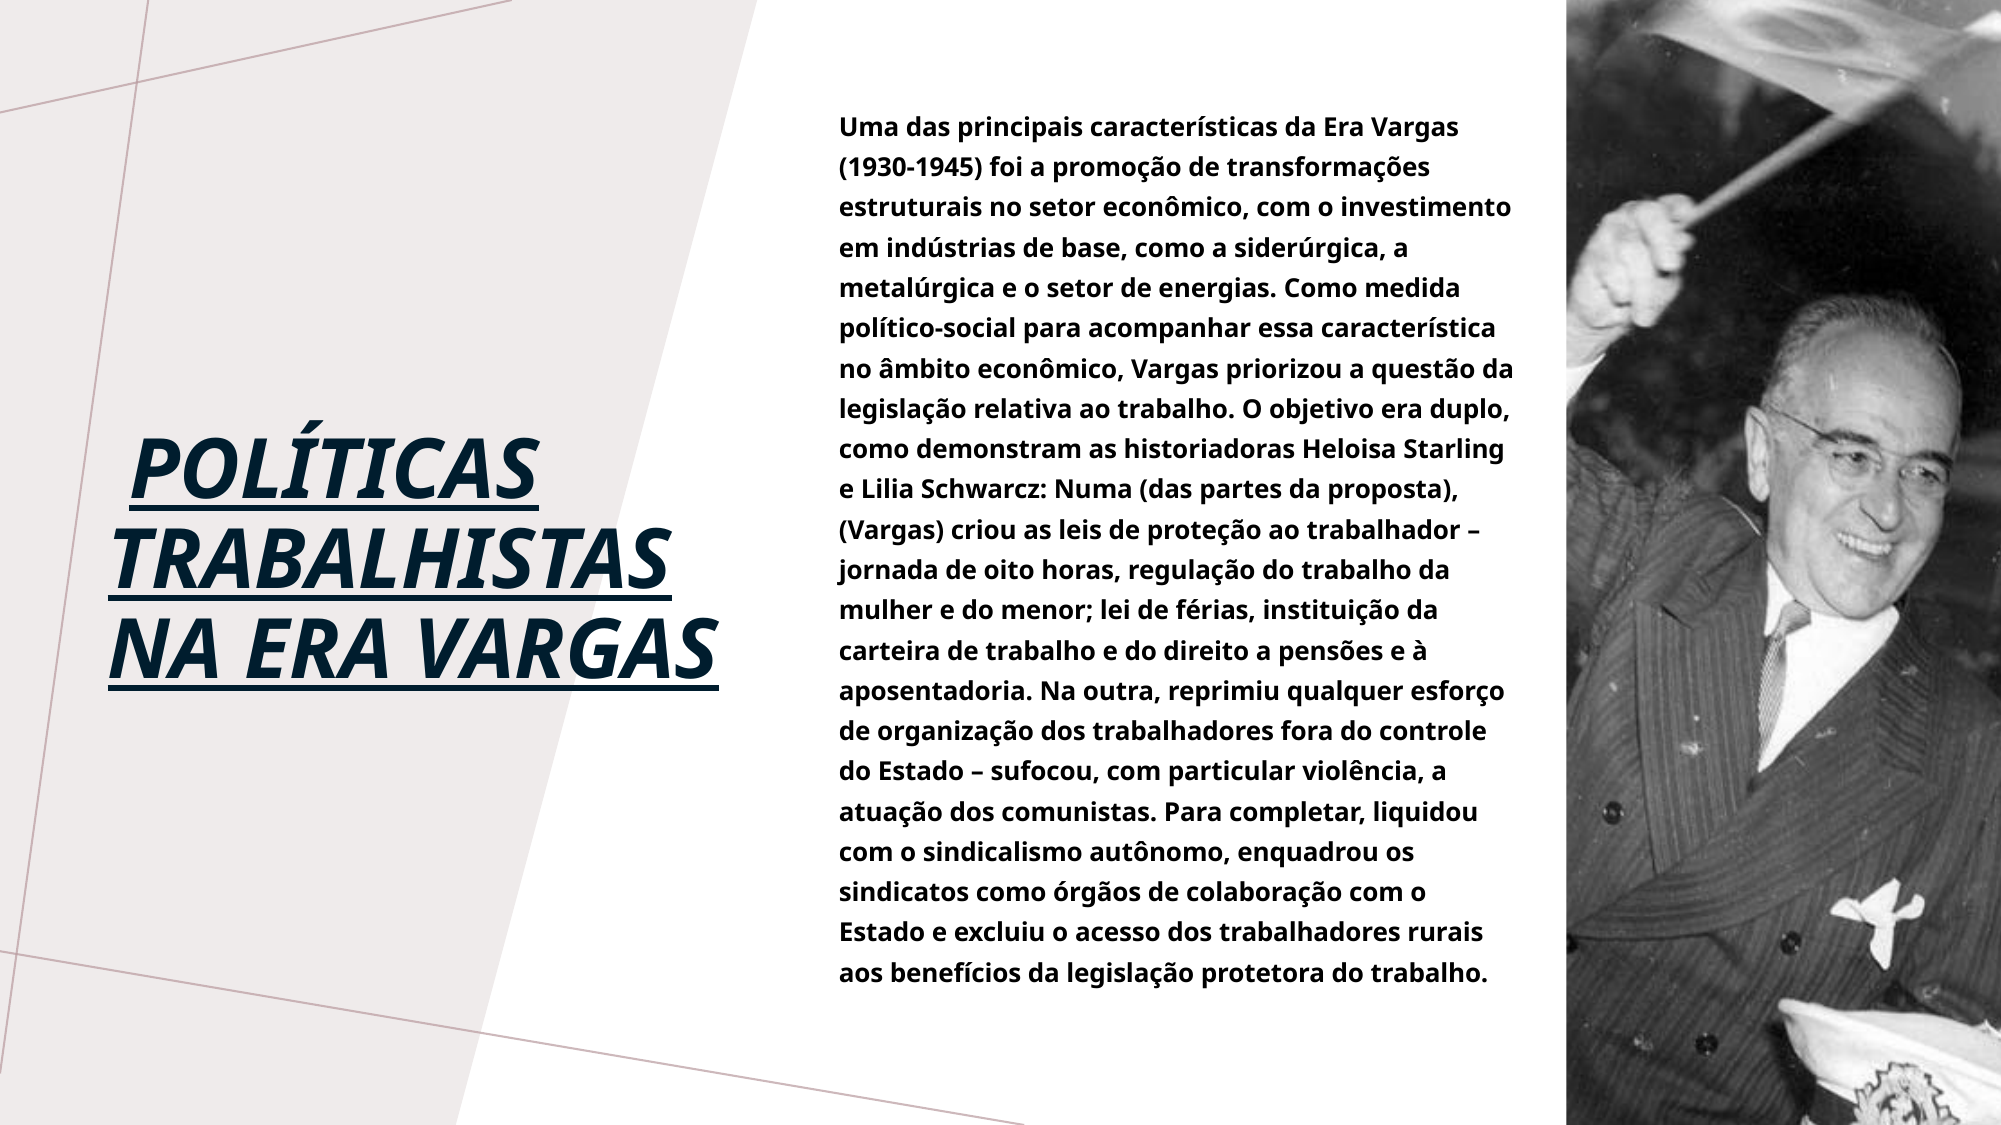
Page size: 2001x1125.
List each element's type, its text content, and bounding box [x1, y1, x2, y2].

picture [1566, 0, 2000, 1125]
list Uma das principais características da Era Vargas (1930-1945) foi a promoção de transformações estruturais no setor econômico, com o investimento em indústrias de base, como a siderúrgica, a metalúrgica e o setor de energias. Como medida político-social para acompanhar essa característica no âmbito econômico, Vargas priorizou a questão da legislação relativa ao trabalho. O objetivo era duplo, como demonstram as historiadoras Heloisa Starling e Lilia Schwarcz: Numa (das partes da proposta), (Vargas) criou as leis de proteção ao trabalhador – jornada de oito horas, regulação do trabalho da mulher e do menor; lei de férias, instituição da carteira de trabalho e do direito a pensões e à aposentadoria. Na outra, reprimiu qualquer esforço de organização dos trabalhadores fora do controle do Estado – sufocou, com particular violência, a atuação dos comunistas. Para completar, liquidou com o sindicalismo autônomo, enquadrou os sindicatos como órgãos de colaboração com o Estado e excluiu o acesso dos trabalhadores rurais aos benefícios da legislação protetora do trabalho. [824, 83, 1535, 1006]
title Políticas trabalhistas na Era Vargas [92, 0, 823, 1125]
